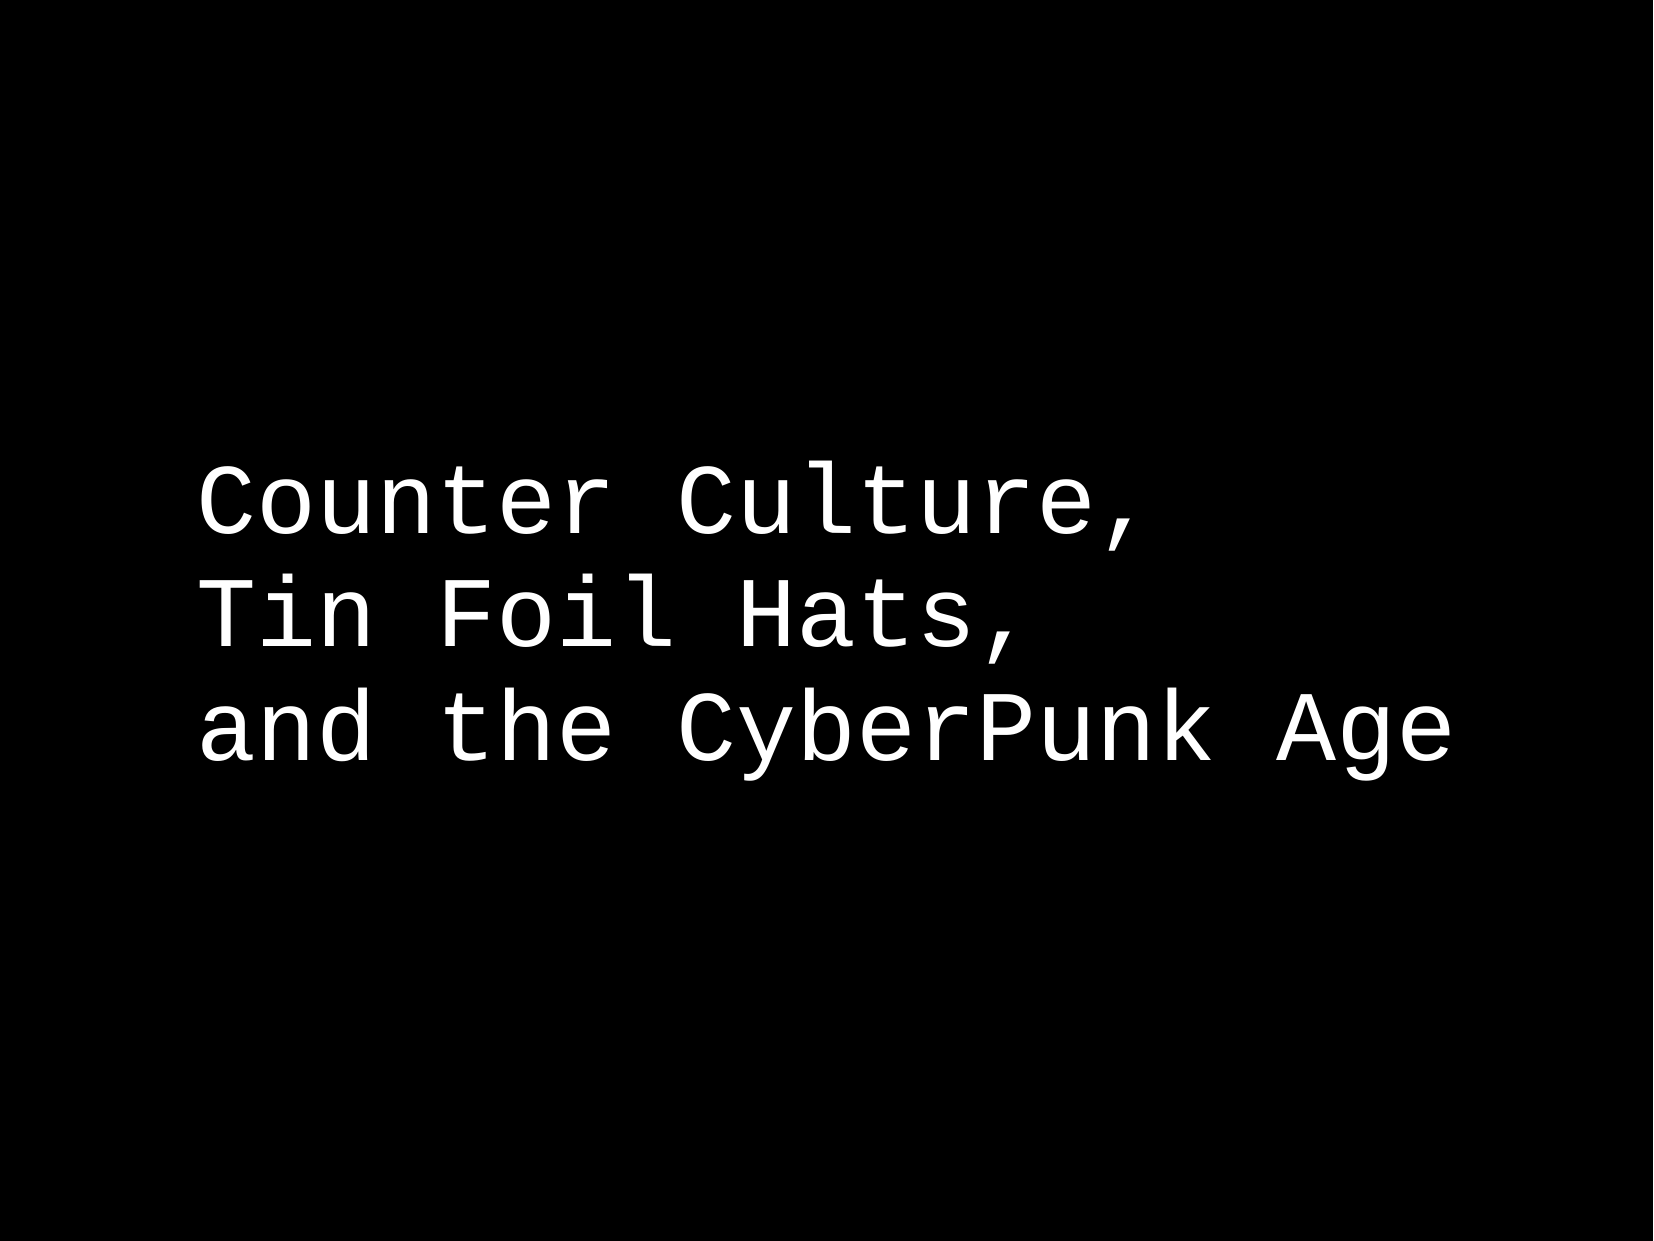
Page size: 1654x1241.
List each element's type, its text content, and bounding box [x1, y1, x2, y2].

text_box Counter Culture, Tin Foil Hats, and the CyberPunk Age [181, 442, 1472, 798]
